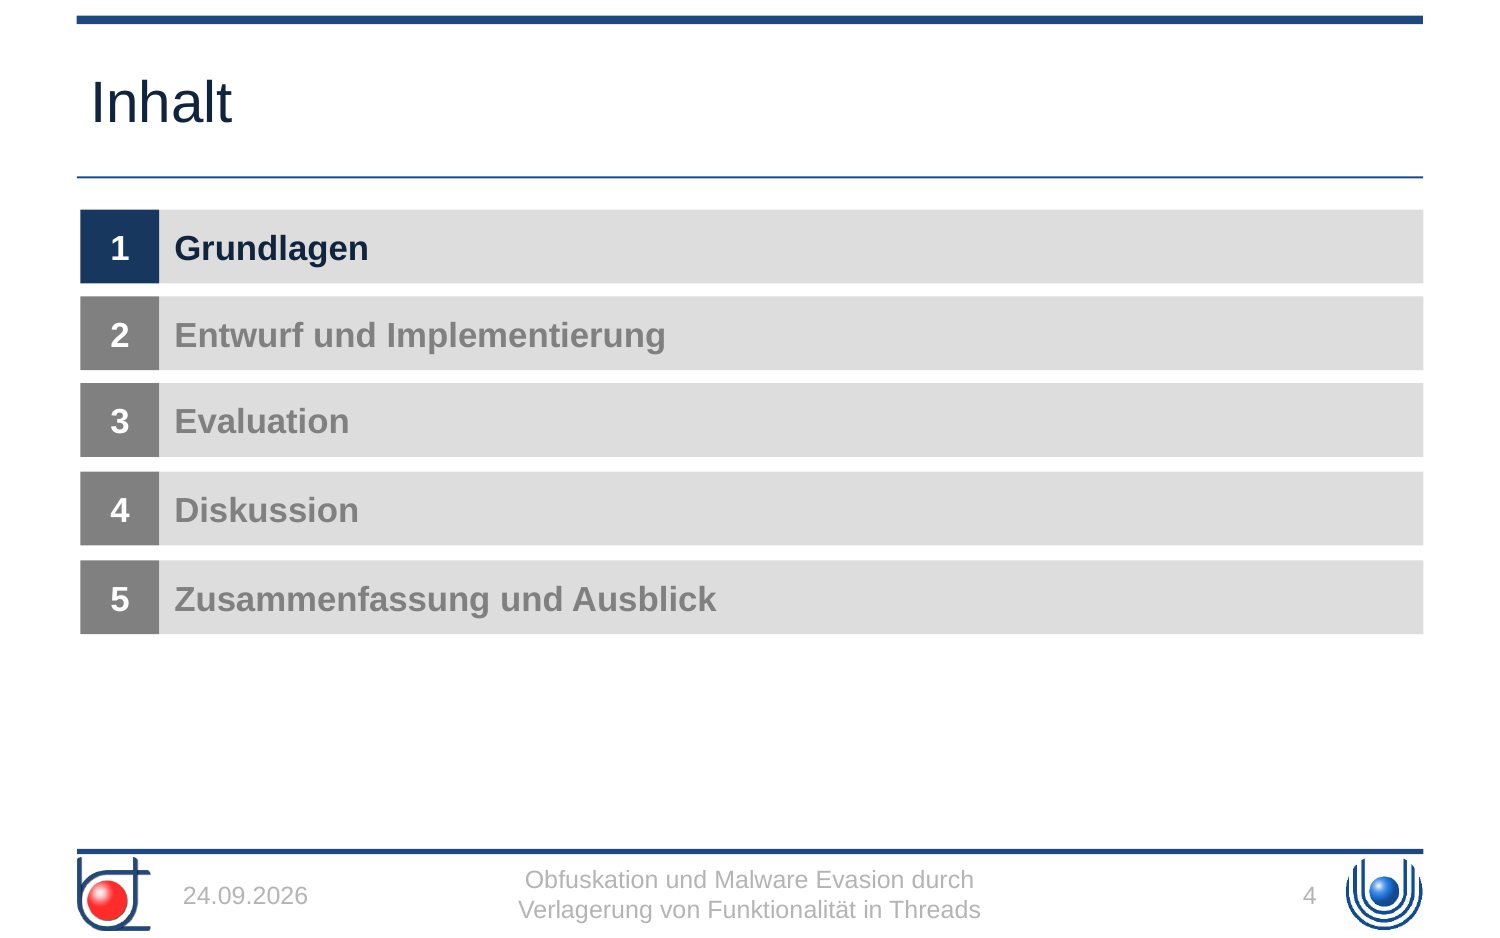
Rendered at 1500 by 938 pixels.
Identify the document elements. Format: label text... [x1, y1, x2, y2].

slide_number <number> [1046, 860, 1317, 929]
text_box Entwurf und Implementierung [159, 296, 1424, 371]
picture [76, 857, 151, 931]
text_box 3 [80, 383, 159, 457]
footer Obfuskation und Malware Evasion durch Verlagerung von Funktionalität in Threads [454, 859, 1046, 929]
text_box Evaluation [159, 383, 1424, 457]
text_box 2 [80, 296, 159, 371]
text_box Diskussion [159, 471, 1424, 546]
picture [1344, 857, 1423, 931]
text_box 5 [80, 560, 159, 635]
title Inhalt [75, 19, 1425, 178]
text_box Grundlagen [159, 209, 1424, 284]
slide_number 30.08.2021 [183, 860, 454, 929]
text_box 1 [80, 209, 159, 284]
text_box Zusammenfassung und Ausblick [159, 560, 1424, 635]
text_box 4 [80, 471, 159, 546]
